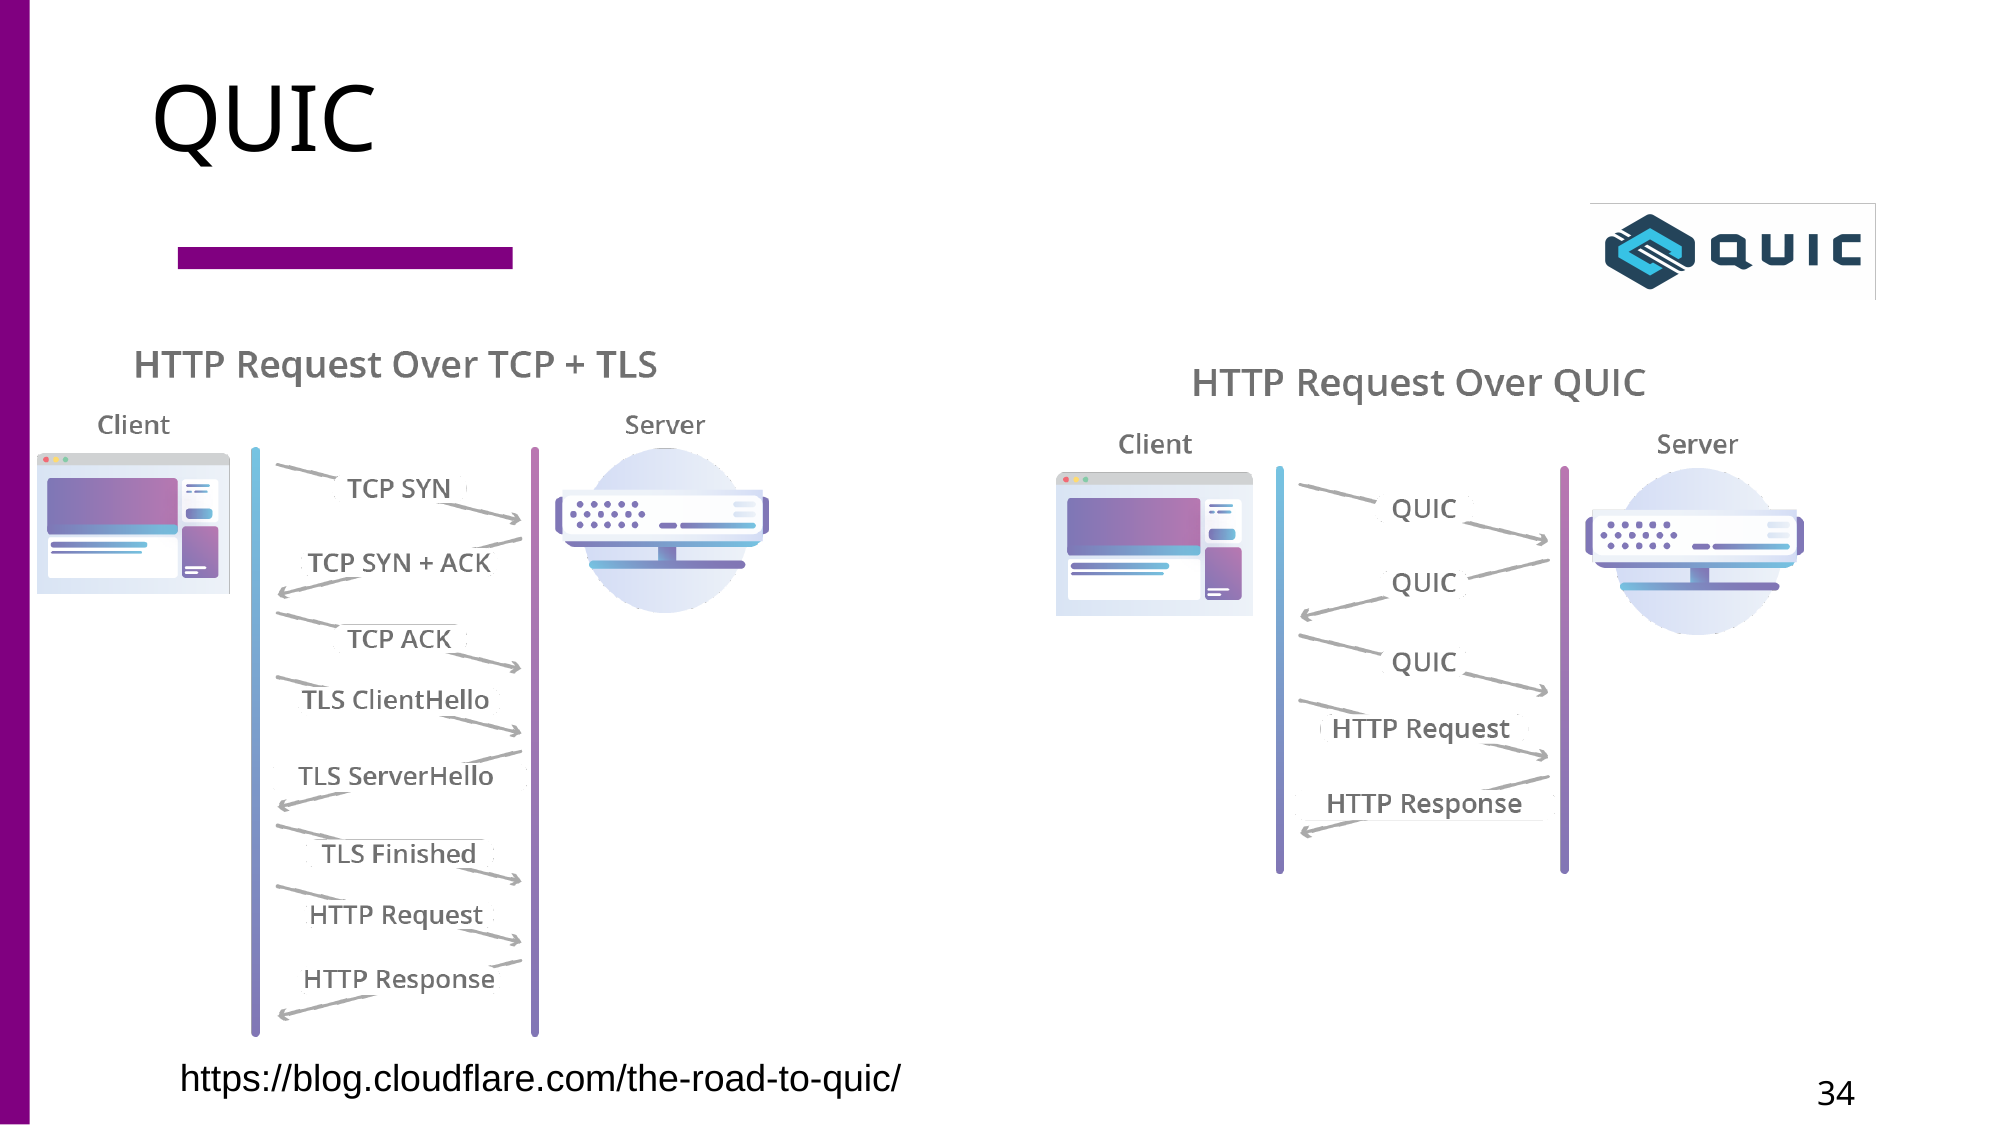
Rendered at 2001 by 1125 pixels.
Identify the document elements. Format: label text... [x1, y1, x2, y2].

picture [0, 284, 796, 1125]
picture [1590, 203, 1876, 300]
title QUIC [99, 29, 1801, 201]
picture [980, 304, 1876, 946]
text_box https://blog.cloudflare.com/the-road-to-quic/ [796, 1050, 1585, 1107]
